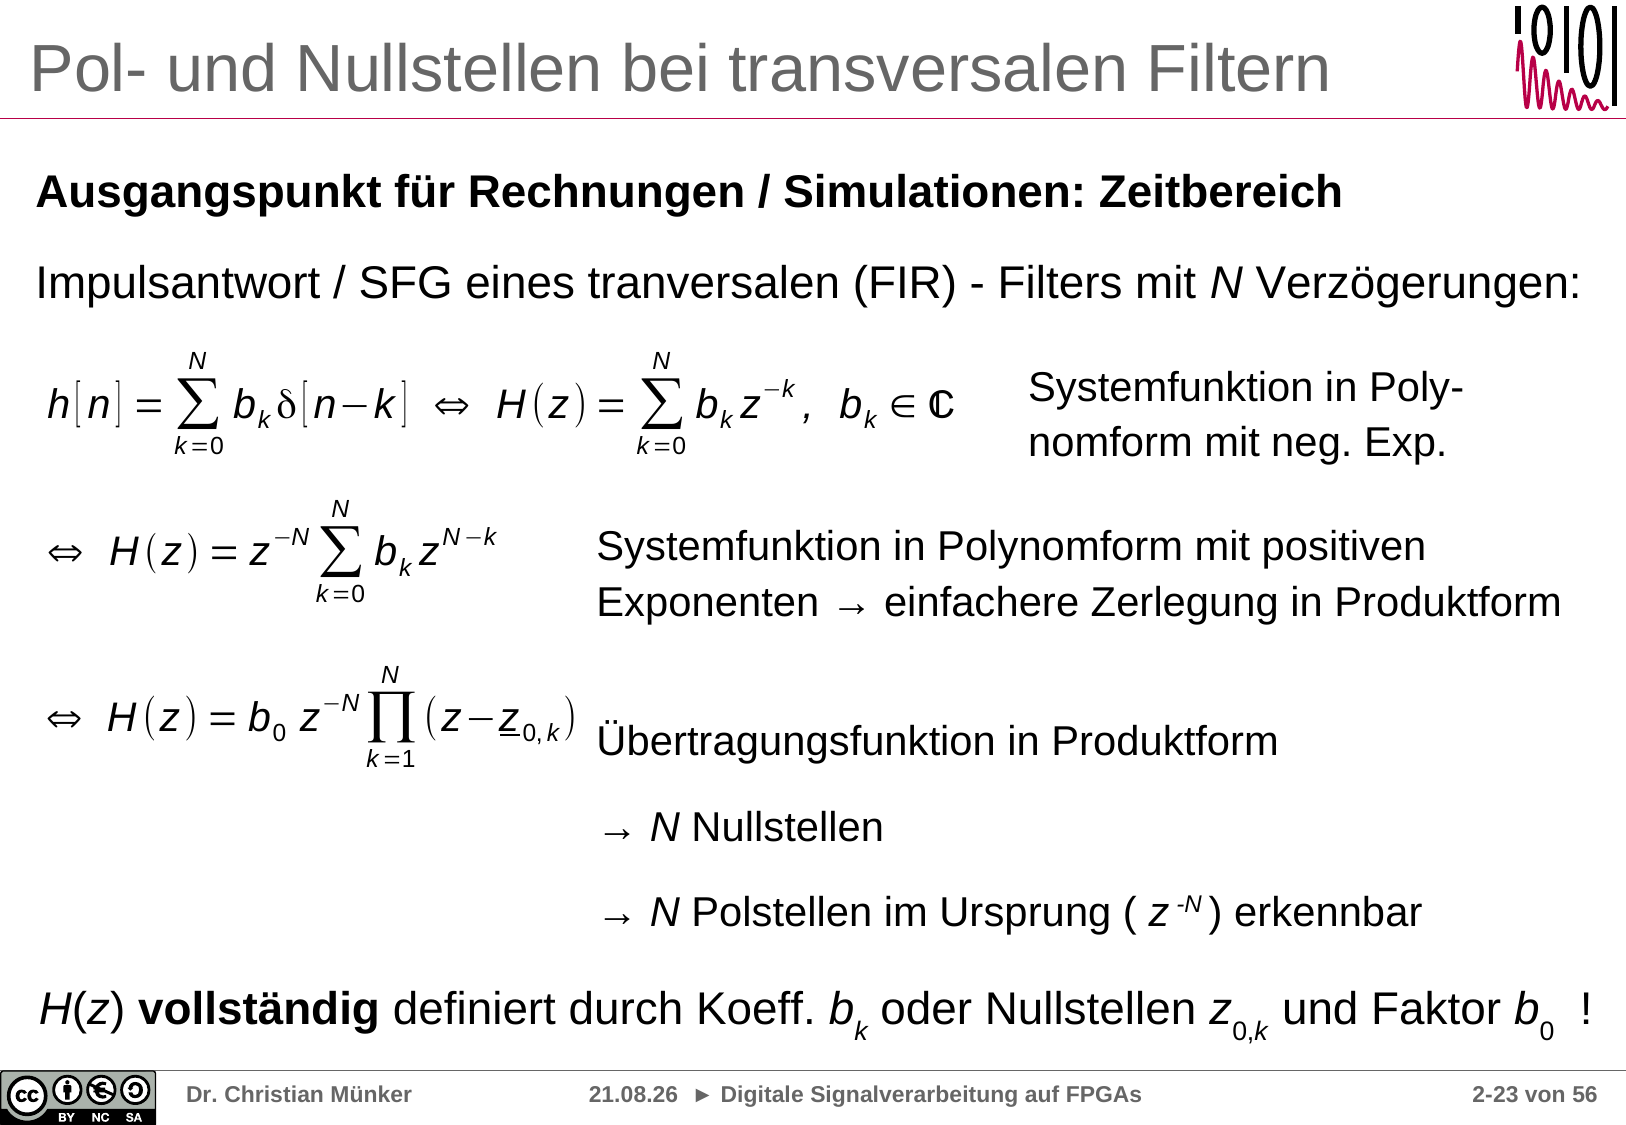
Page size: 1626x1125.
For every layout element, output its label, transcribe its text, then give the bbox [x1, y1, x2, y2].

chart [36, 496, 502, 609]
list Übertragungsfunktion in Produktform → N Nullstellen → N Polstellen im Ursprung ( z -N ) erkennbar [596, 708, 1548, 927]
title Pol- und Nullstellen bei transversalen Filtern [0, 0, 1459, 142]
list Systemfunktion in Polynomform mit positiven Exponenten → einfachere Zerlegung in Produktform [596, 513, 1595, 617]
text_box Ausgangspunkt für Rechnungen / Simulationen: Zeitbereich Impulsantwort / SFG eines tranversalen (FIR) - Filters mit N Verzögerungen: [35, 155, 1597, 299]
list Systemfunktion in Poly-nomform mit neg. Exp. [1028, 354, 1501, 473]
picture [1511, 0, 1624, 113]
chart [41, 347, 962, 461]
text_box H(z) vollständig definiert durch Koeff. bk oder Nullstellen z0,k und Faktor b0 ! [38, 970, 1601, 1035]
chart [35, 661, 583, 774]
